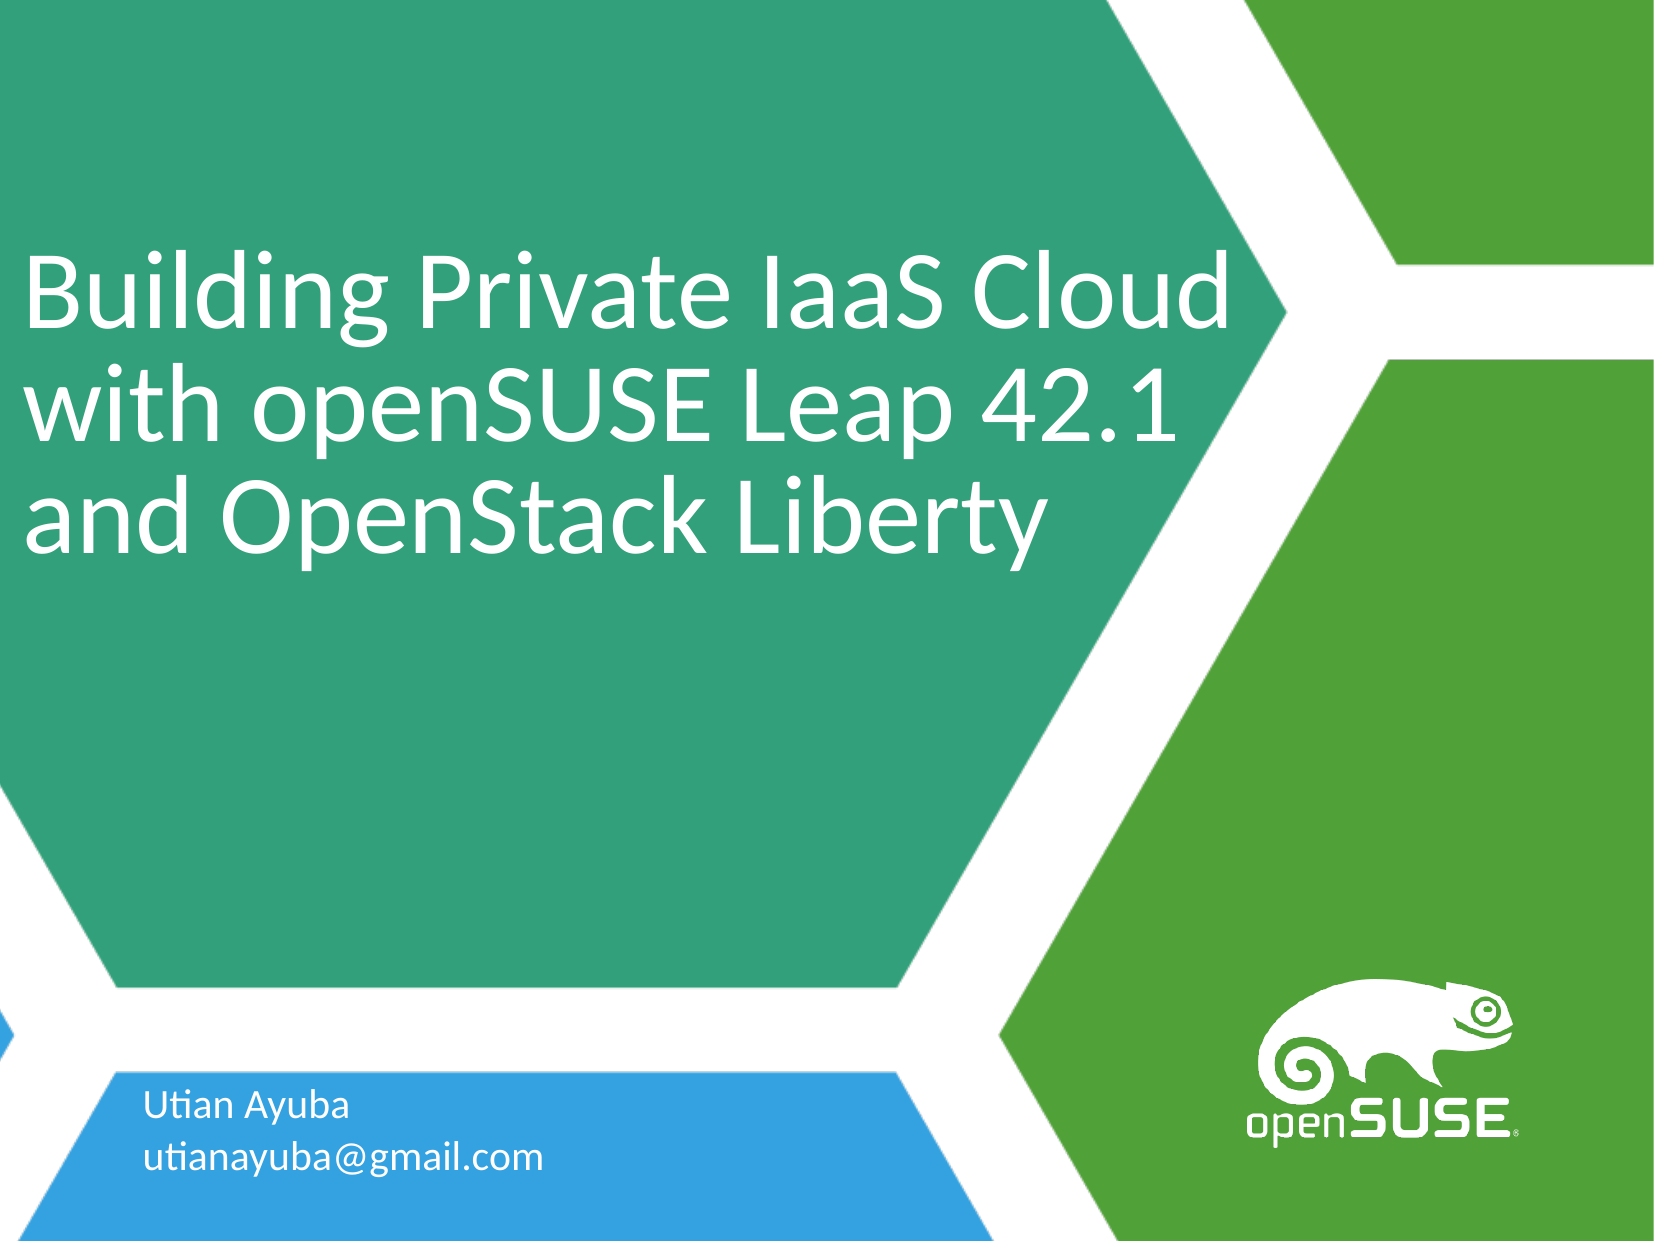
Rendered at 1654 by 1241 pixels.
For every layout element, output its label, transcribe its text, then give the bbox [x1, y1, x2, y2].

list Utian Ayuba utianayuba@gmail.com [139, 1087, 828, 1241]
picture [0, 0, 1654, 1241]
title Building Private IaaS Cloud with openSUSE Leap 42.1 and OpenStack Liberty [22, 244, 1283, 583]
